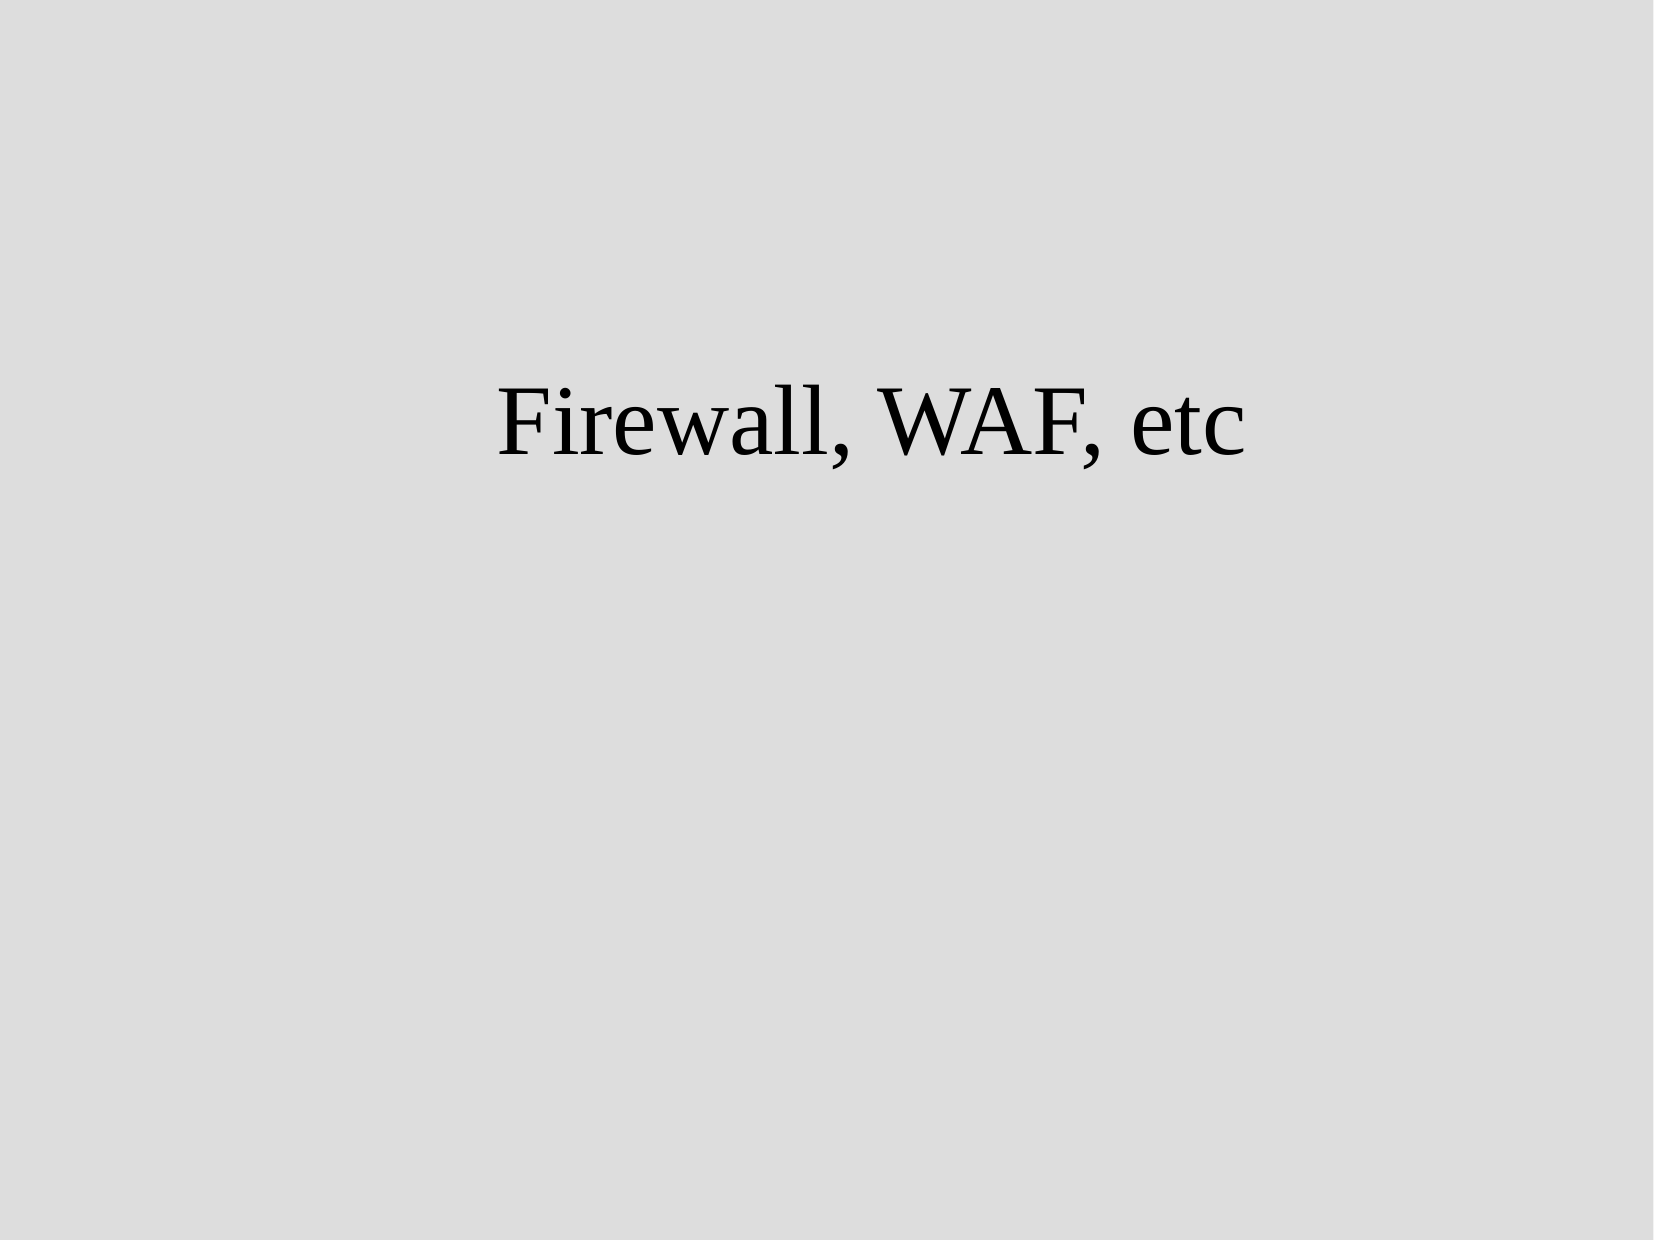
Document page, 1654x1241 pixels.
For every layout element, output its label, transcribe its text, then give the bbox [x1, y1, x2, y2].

text_box Firewall, WAF, etc [271, 357, 1473, 484]
subtitle [82, 49, 1571, 1010]
